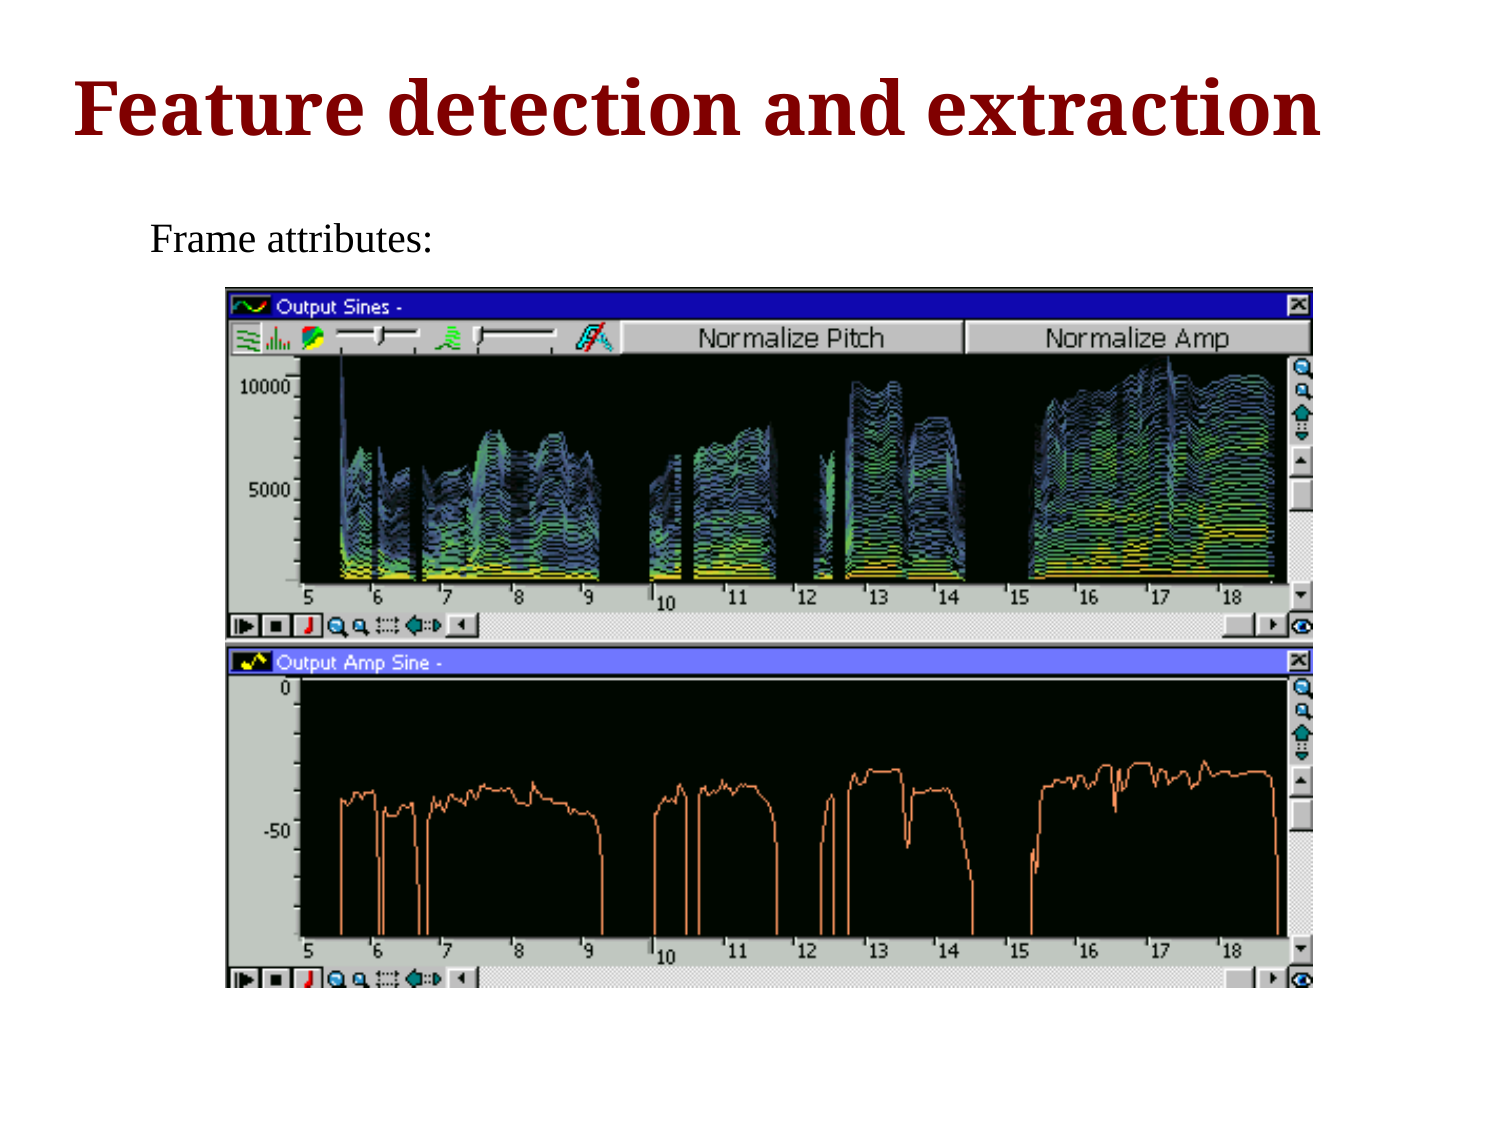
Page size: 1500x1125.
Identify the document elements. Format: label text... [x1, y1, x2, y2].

picture [225, 287, 1313, 988]
text_box Frame attributes: [135, 199, 449, 269]
title Feature detection and extraction [73, 9, 1350, 198]
